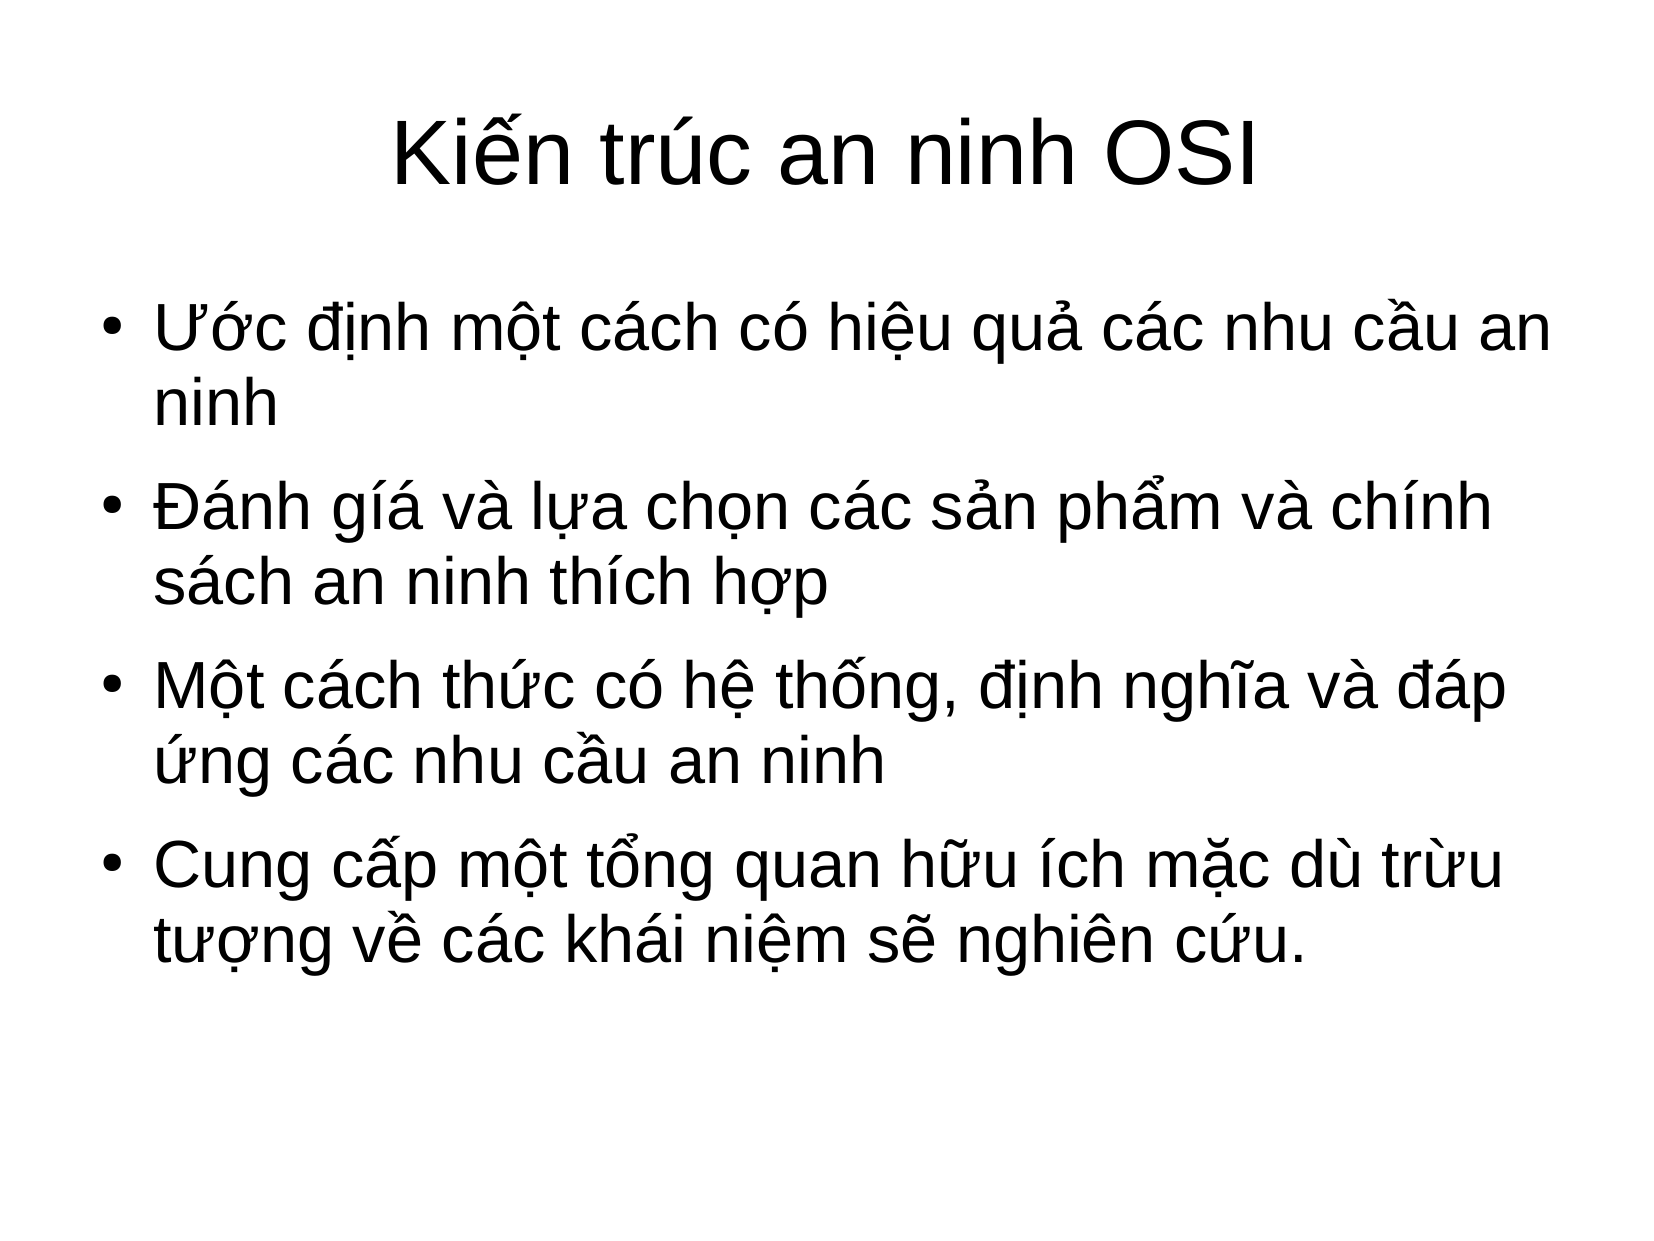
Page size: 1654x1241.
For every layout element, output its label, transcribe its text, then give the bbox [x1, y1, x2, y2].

title Kiến trúc an ninh OSI [82, 49, 1571, 257]
list Ước định một cách có hiệu quả các nhu cầu an ninh Đánh gíá và lựa chọn các sản phẩm và chính sách an ninh thích hợp Một cách thức có hệ thống, định nghĩa và đáp ứng các nhu cầu an ninh Cung cấp một tổng quan hữu ích mặc dù trừu tượng về các khái niệm sẽ nghiên cứu. [82, 290, 1571, 1010]
